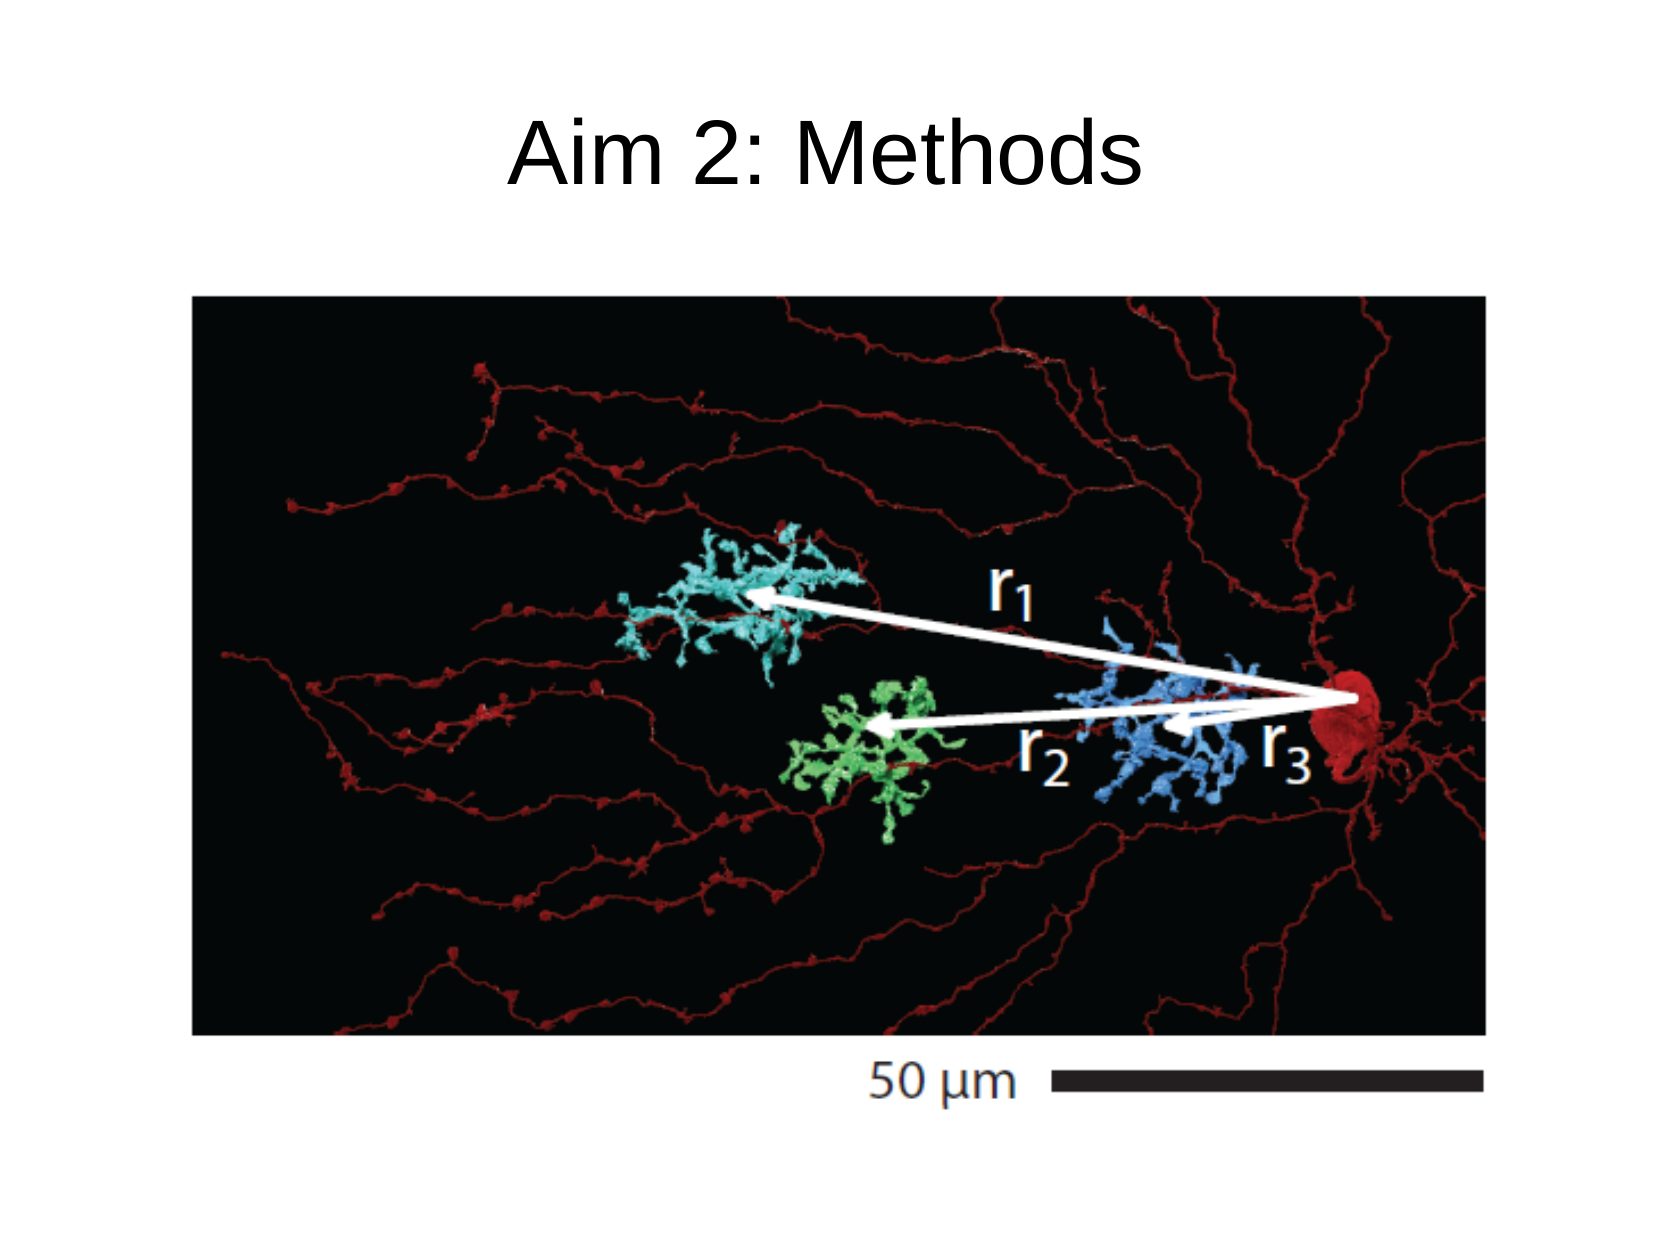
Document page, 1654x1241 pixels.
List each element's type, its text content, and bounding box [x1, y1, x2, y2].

title Aim 2: Methods [82, 49, 1571, 257]
picture [170, 286, 1516, 1126]
